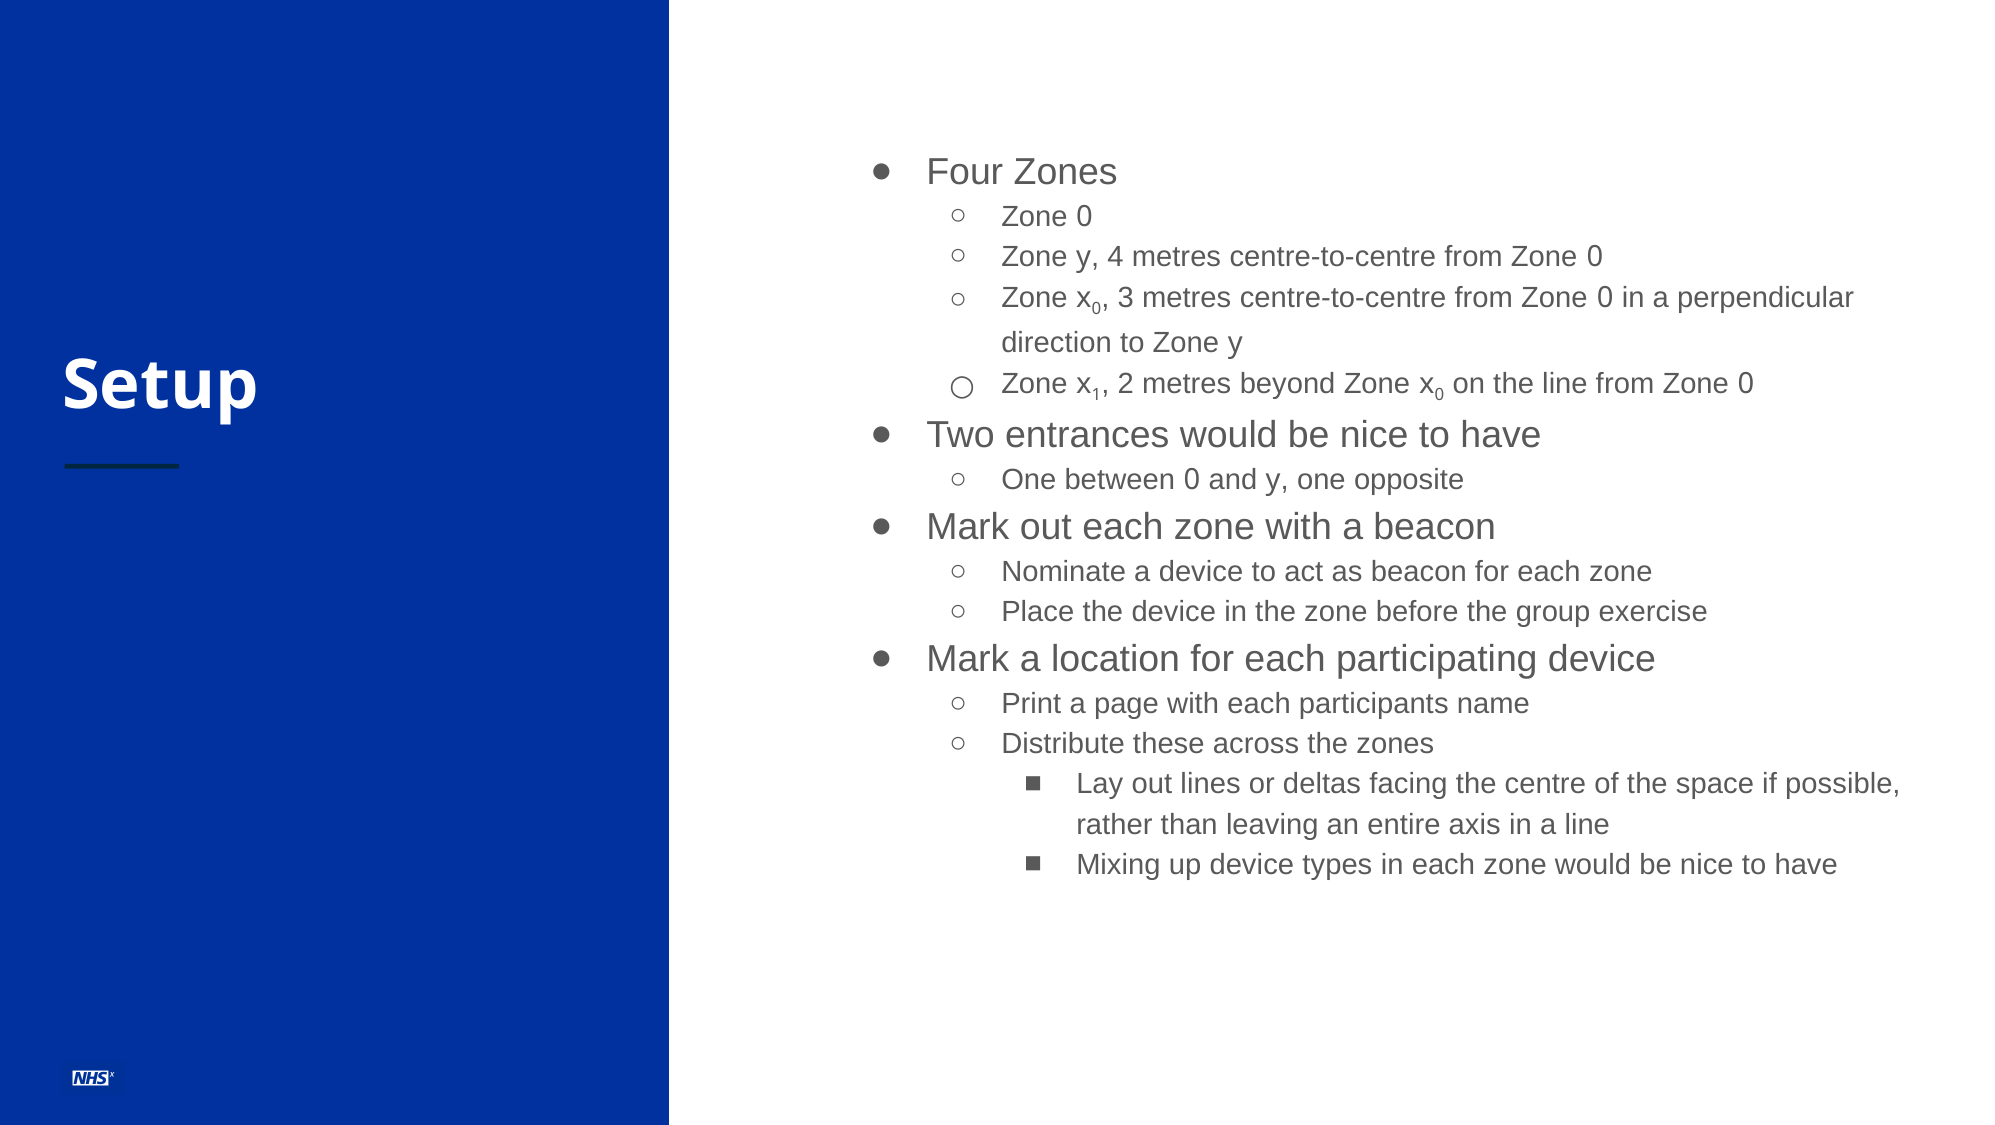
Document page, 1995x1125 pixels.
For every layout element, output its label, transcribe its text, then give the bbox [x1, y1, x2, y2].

picture [62, 1061, 125, 1095]
title Setup [42, 120, 643, 443]
list Four Zones Zone 0 Zone y, 4 metres centre-to-centre from Zone 0 Zone x0, 3 metres centre-to-centre from Zone 0 in a perpendicular direction to Zone y Zone x1, 2 metres beyond Zone x0 on the line from Zone 0 Two entrances would be nice to have One between 0 and y, one opposite Mark out each zone with a beacon Nominate a device to act as beacon for each zone Place the device in the zone before the group exercise Mark a location for each participating device Print a page with each participants name Distribute these across the zones Lay out lines or deltas facing the centre of the space if possible, rather than leaving an entire axis in a line Mixing up device types in each zone would be nice to have [831, 120, 1933, 1022]
